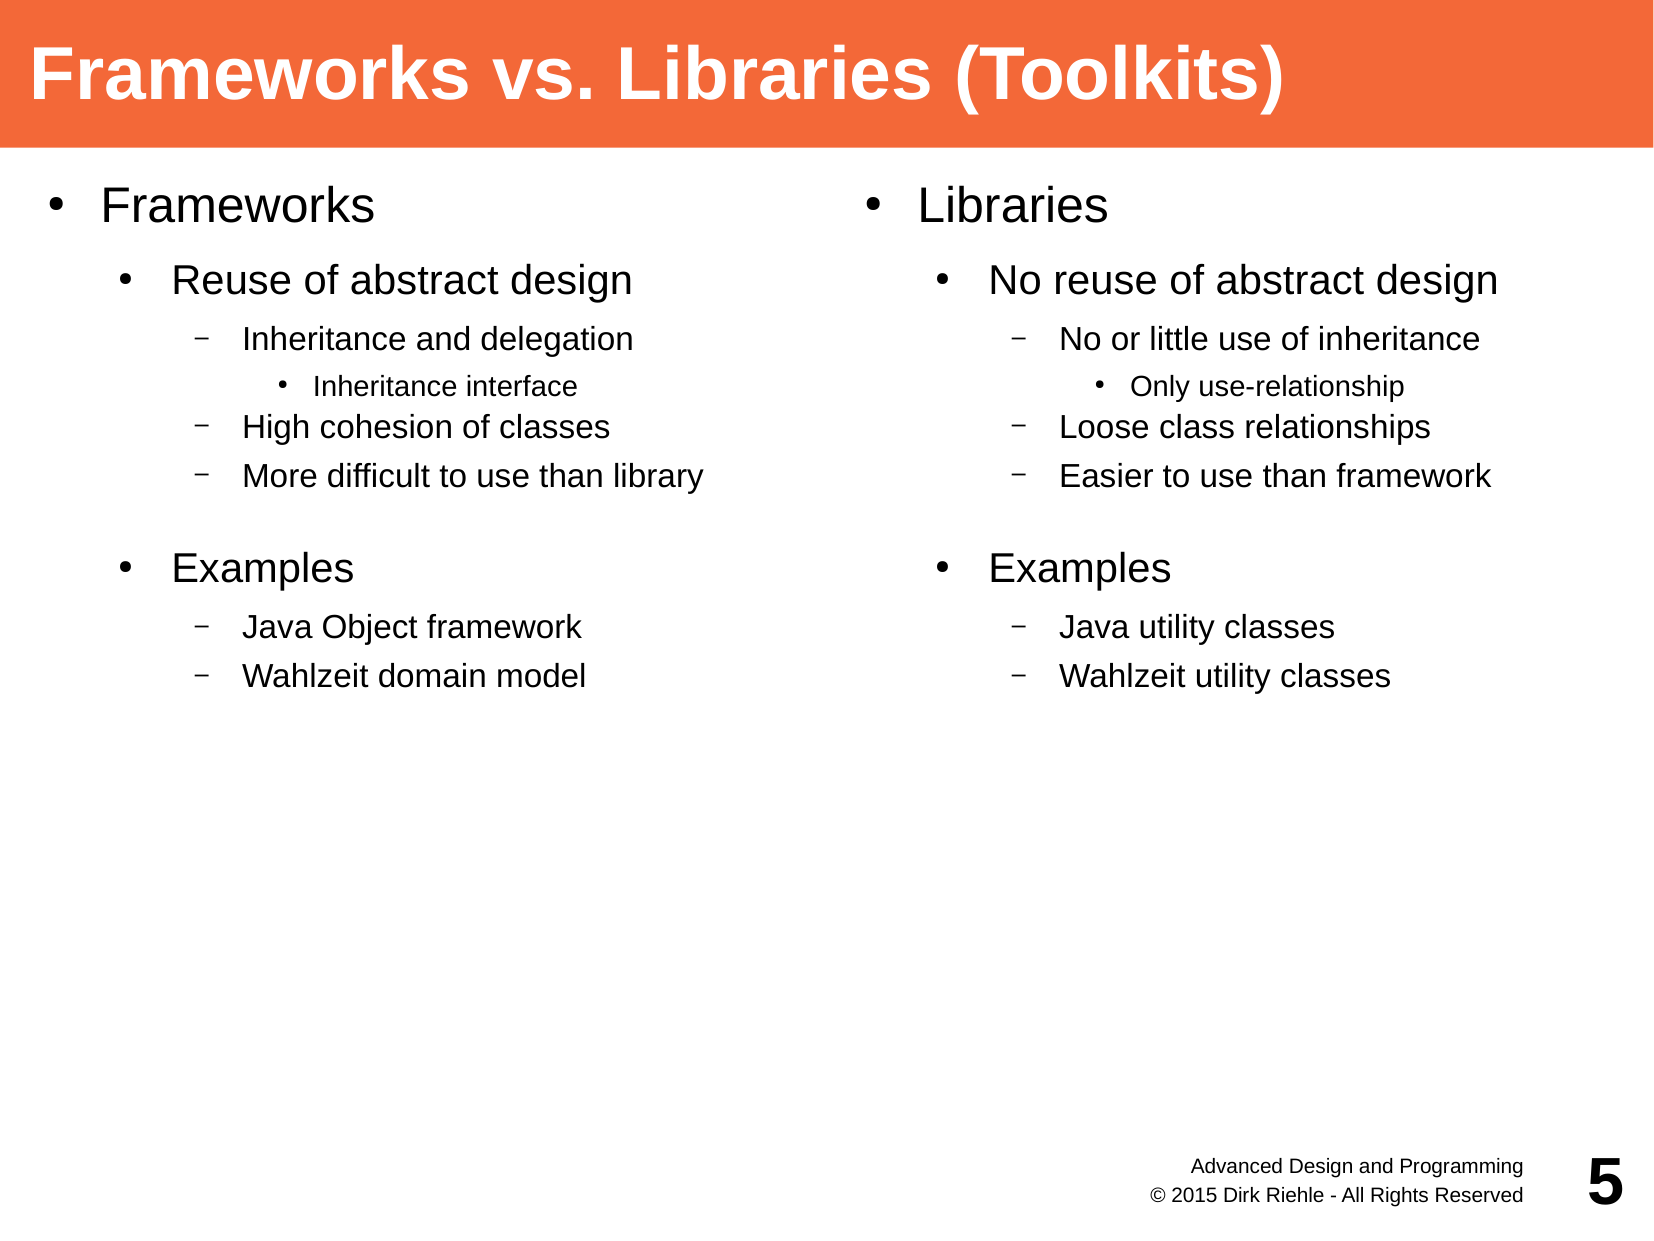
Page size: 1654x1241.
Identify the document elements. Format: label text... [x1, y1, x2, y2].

list Libraries No reuse of abstract design No or little use of inheritance Only use-relationship Loose class relationships Easier to use than framework Examples Java utility classes Wahlzeit utility classes [846, 177, 1625, 1063]
title Frameworks vs. Libraries (Toolkits) [0, 0, 1654, 148]
list Frameworks Reuse of abstract design Inheritance and delegation Inheritance interface High cohesion of classes More difficult to use than library Examples Java Object framework Wahlzeit domain model [29, 177, 808, 1063]
